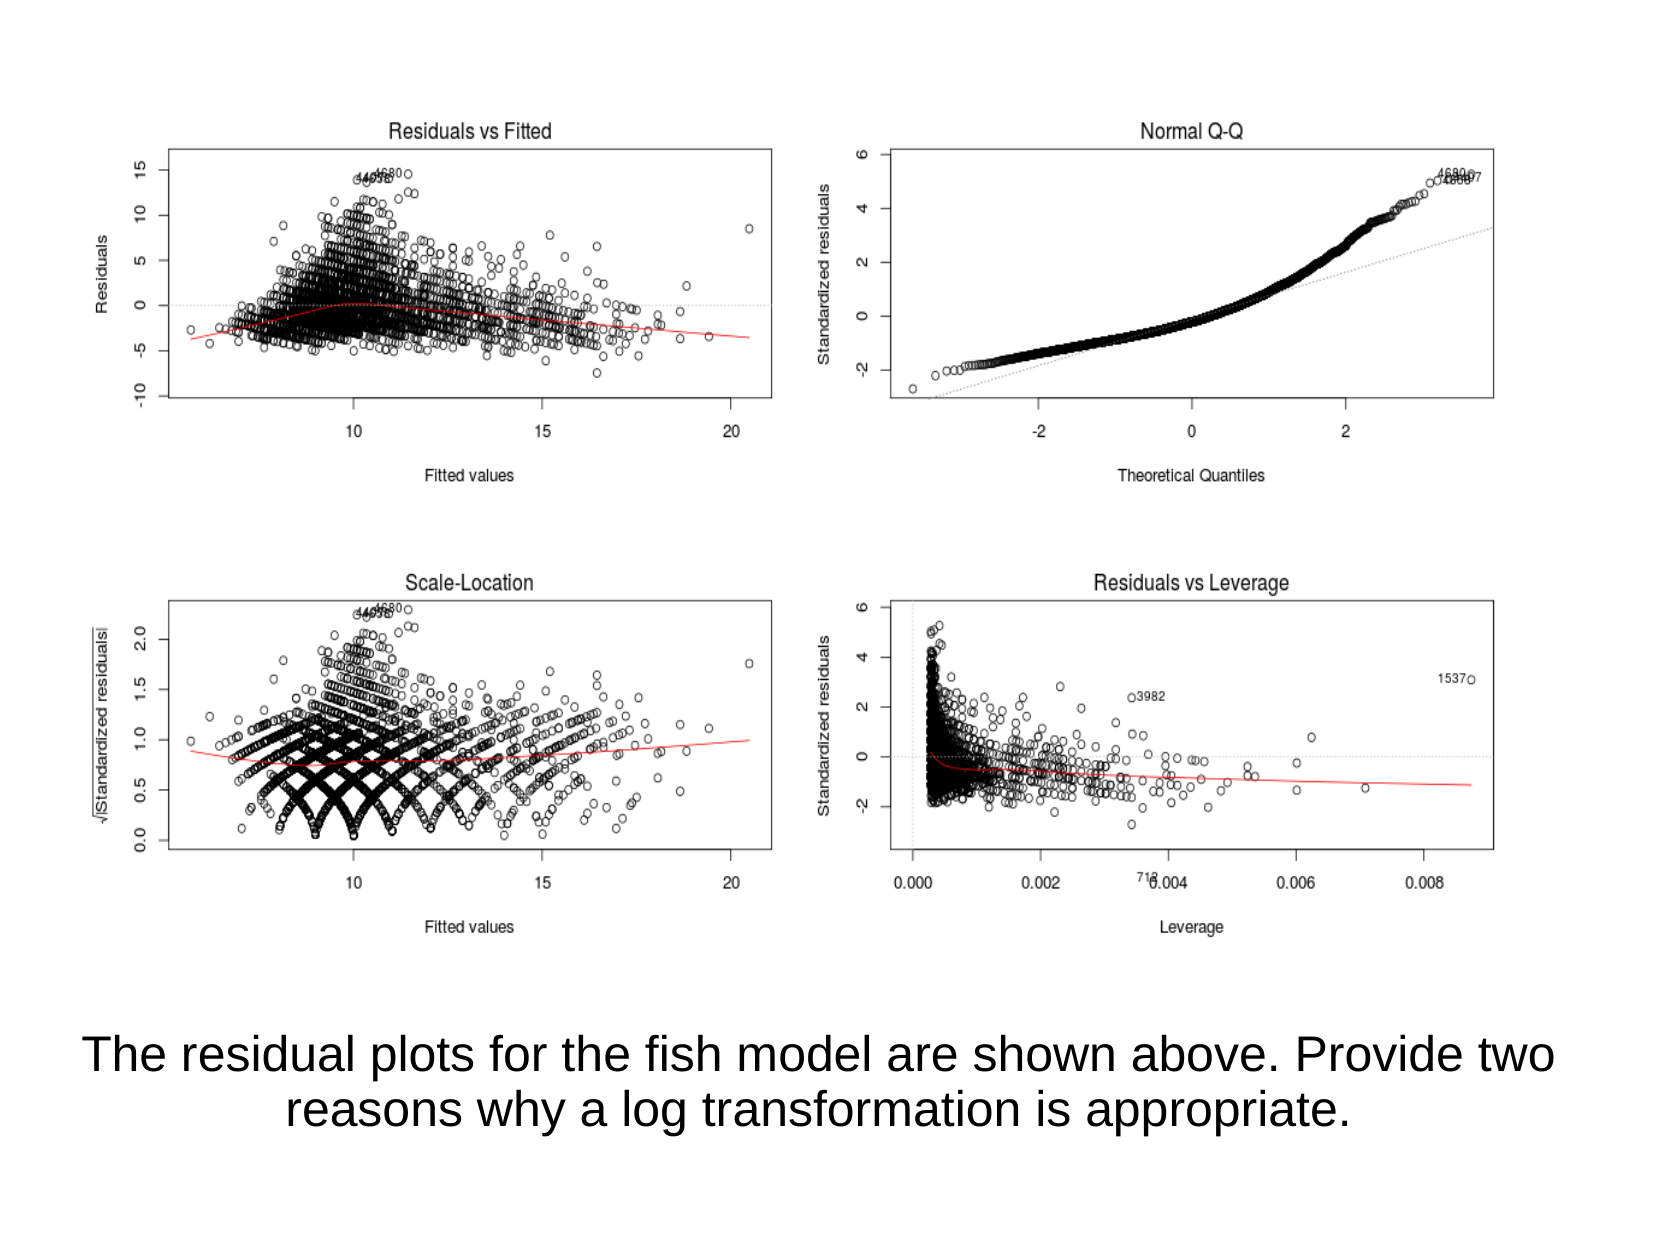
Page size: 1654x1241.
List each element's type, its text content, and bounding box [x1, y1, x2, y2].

picture [90, 59, 1534, 962]
title The residual plots for the fish model are shown above. Provide two reasons why a log transformation is appropriate. [75, 977, 1564, 1186]
